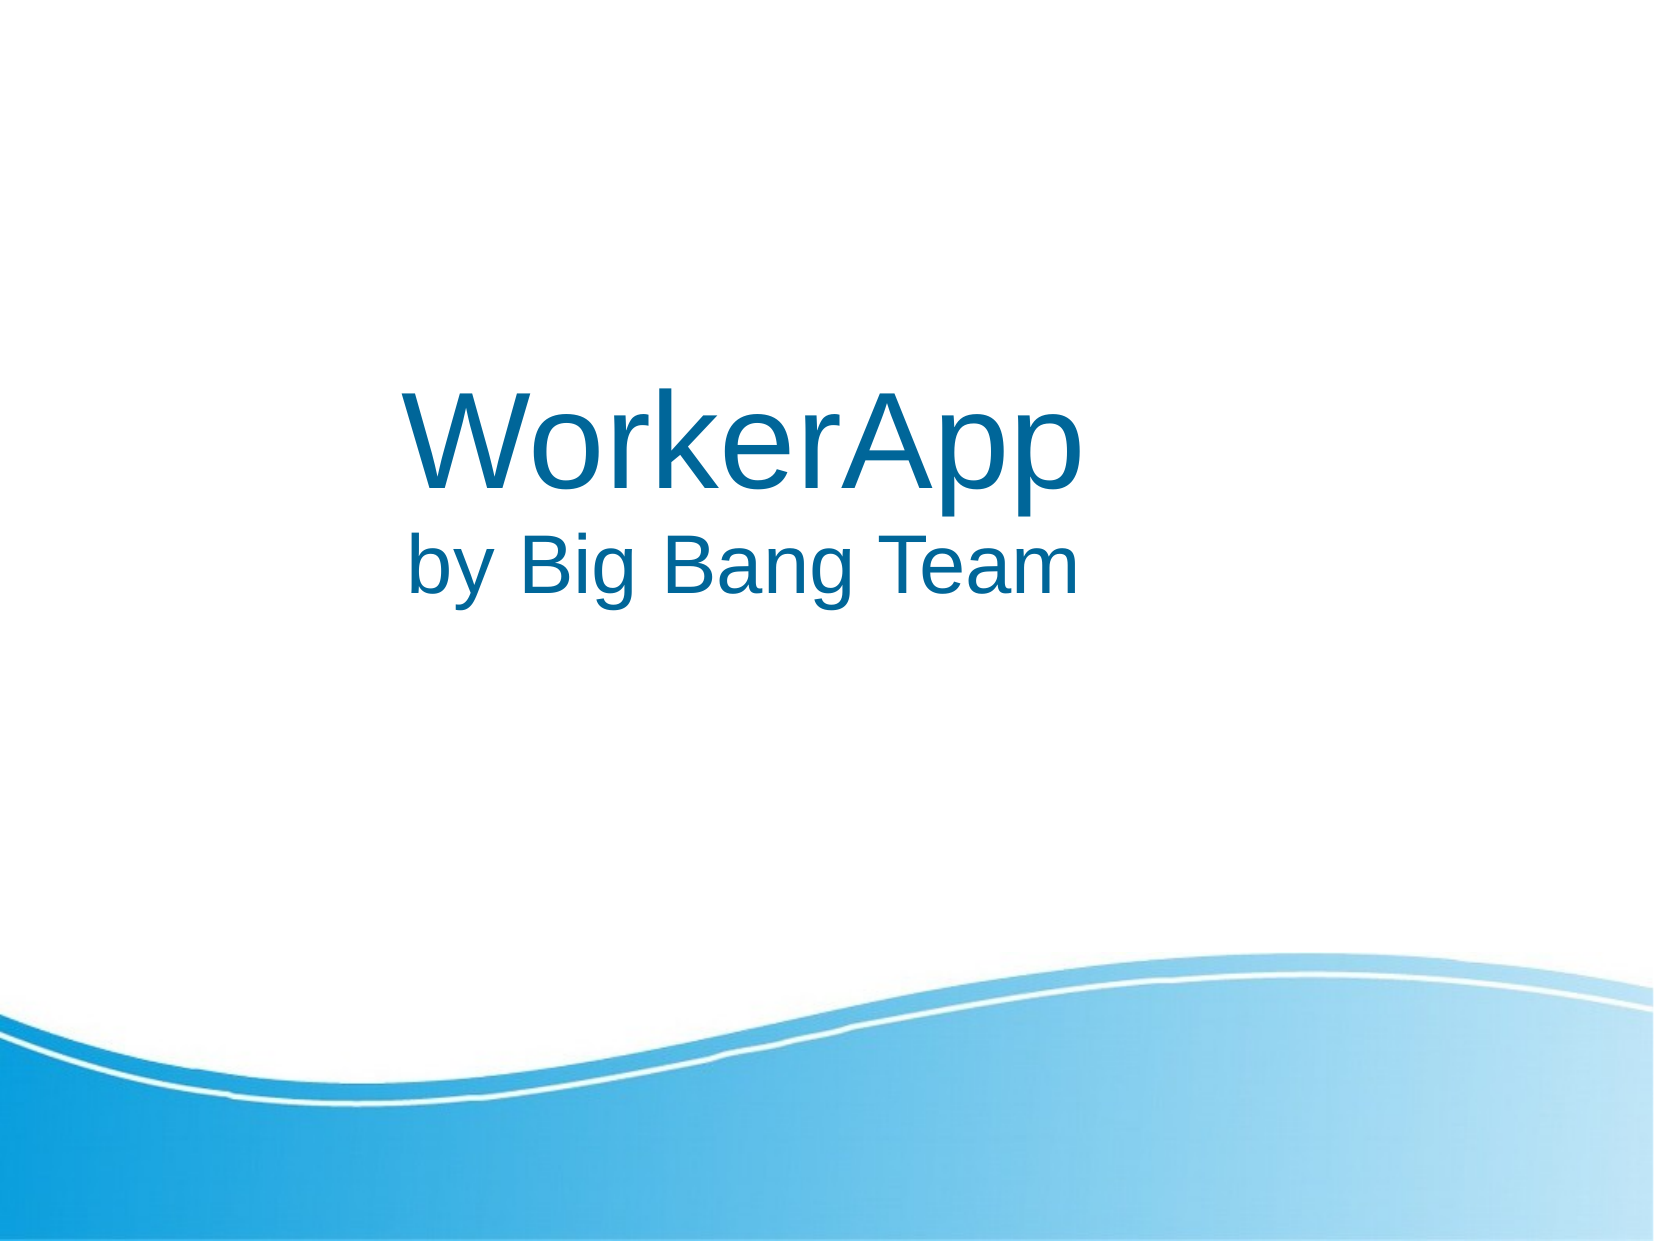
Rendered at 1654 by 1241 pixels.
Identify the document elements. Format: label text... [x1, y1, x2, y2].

title WorkerApp by Big Bang Team [0, 364, 1489, 612]
picture [0, 952, 1654, 1241]
